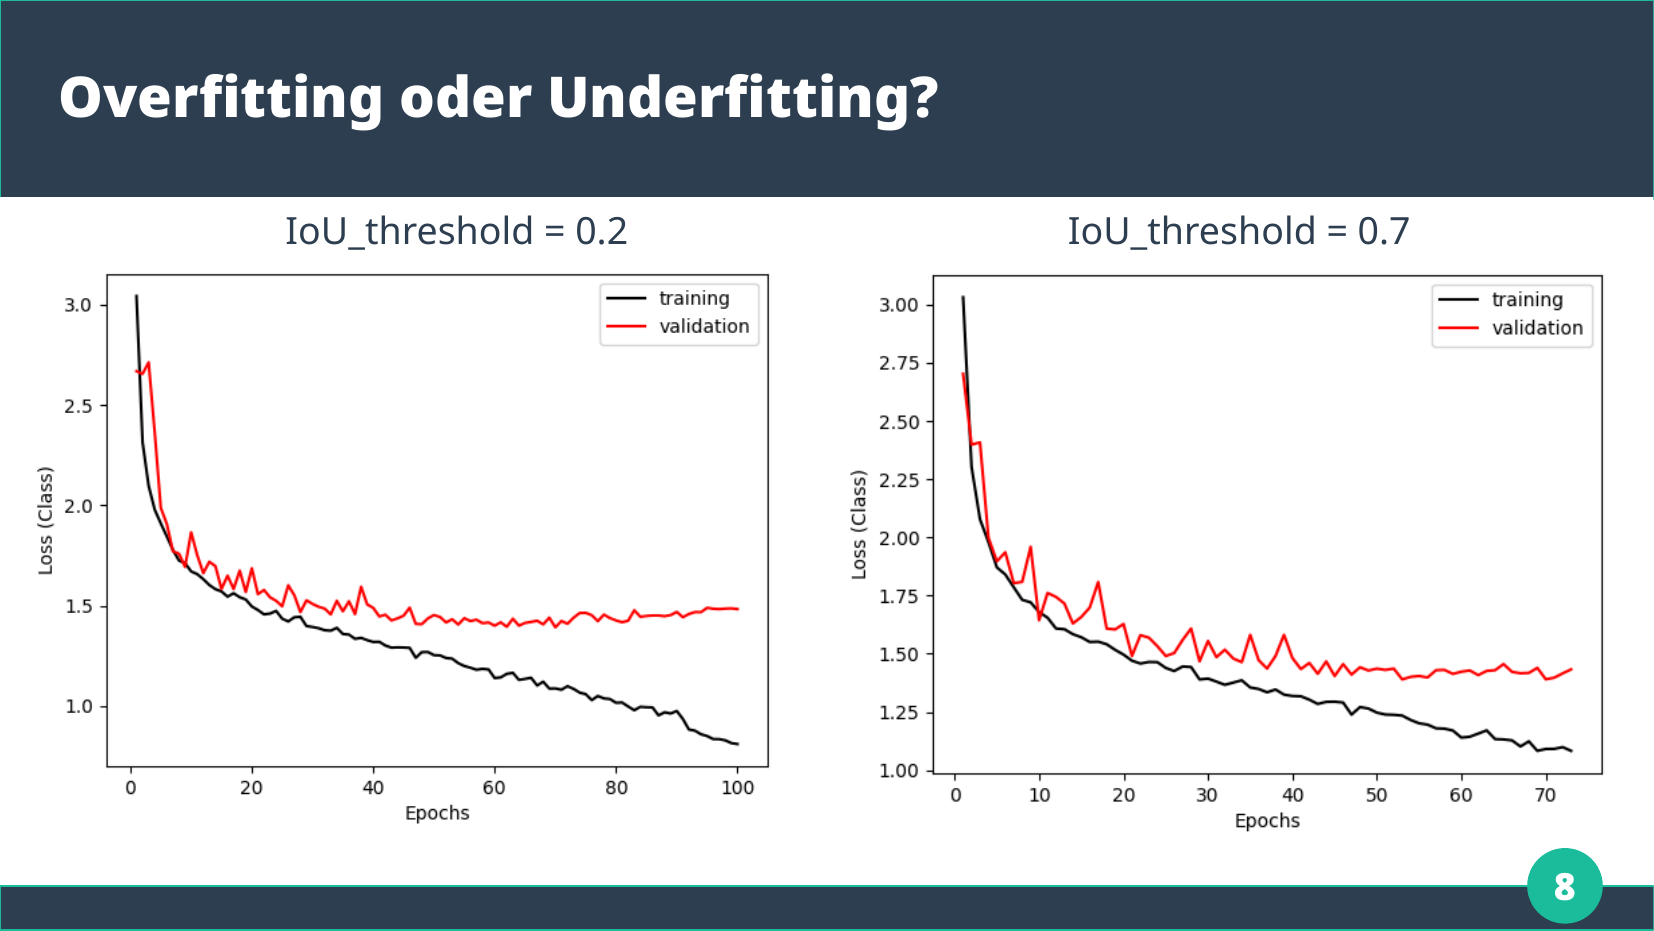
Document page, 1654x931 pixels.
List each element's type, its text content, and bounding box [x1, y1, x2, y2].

text_box IoU_threshold = 0.7 [975, 196, 1504, 263]
picture [0, 197, 1654, 845]
text_box IoU_threshold = 0.2 [138, 145, 776, 263]
title Overfitting oder Underfitting? [59, 37, 1595, 156]
